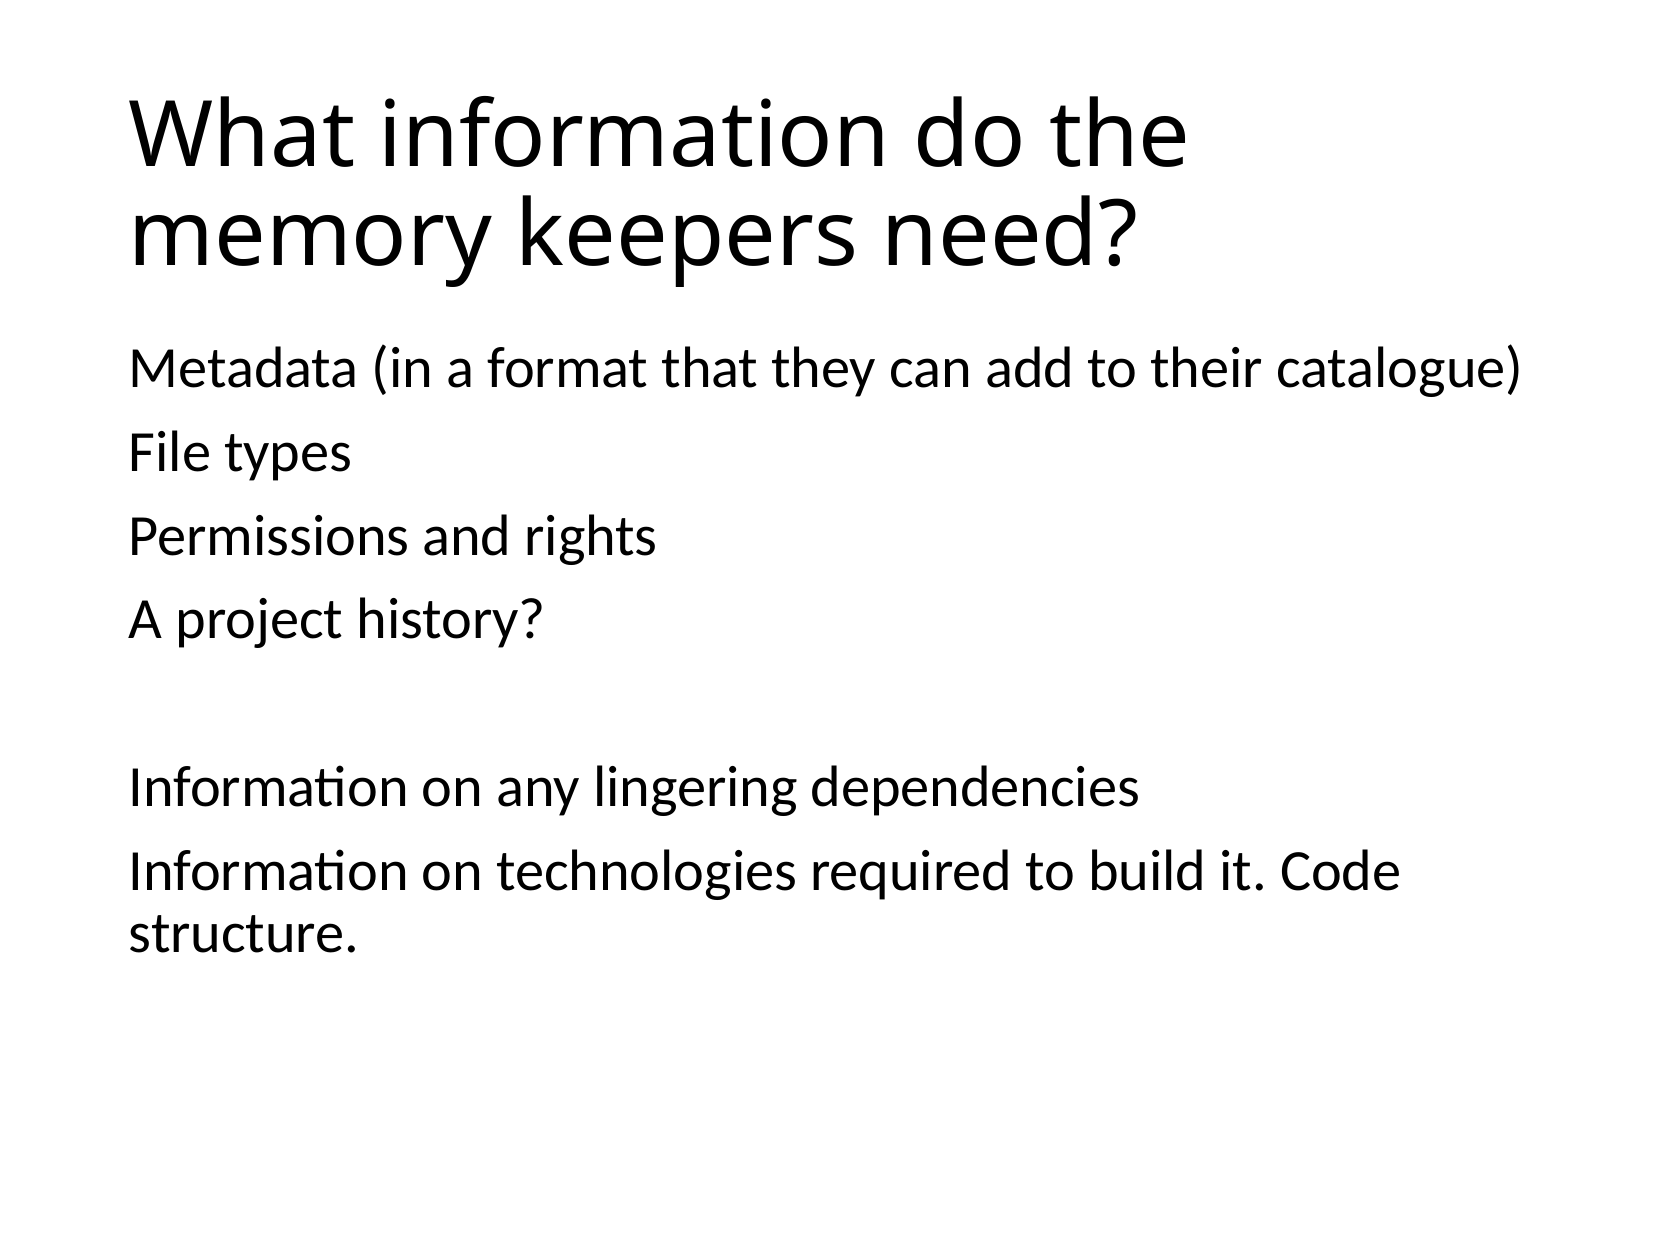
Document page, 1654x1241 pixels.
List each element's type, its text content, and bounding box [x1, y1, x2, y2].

title What information do the memory keepers need? [113, 66, 1540, 306]
list Metadata (in a format that they can add to their catalogue) File types Permissions and rights A project history? Information on any lingering dependencies Information on technologies required to build it. Code structure. [113, 330, 1540, 1117]
